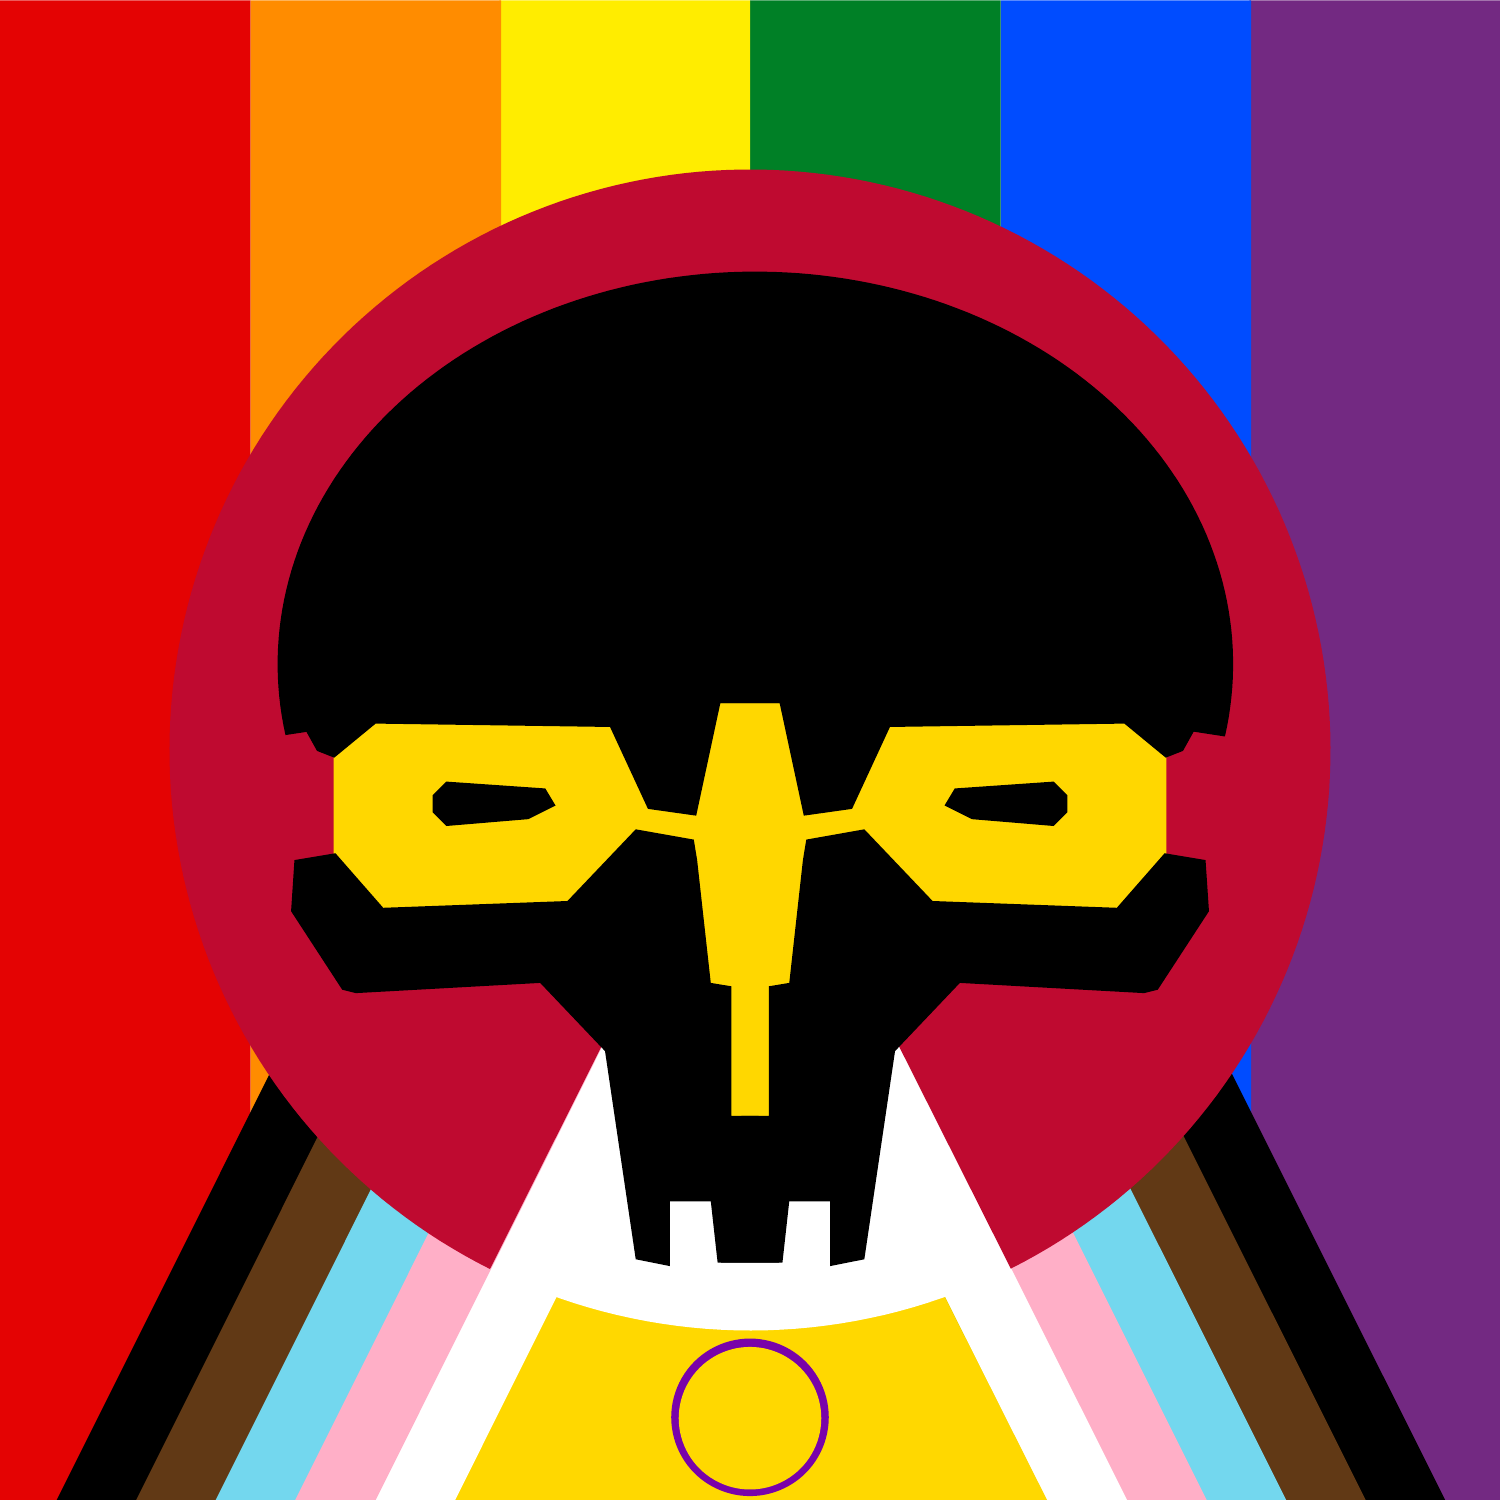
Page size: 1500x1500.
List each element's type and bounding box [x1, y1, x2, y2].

text_box [0, 0, 1500, 1500]
